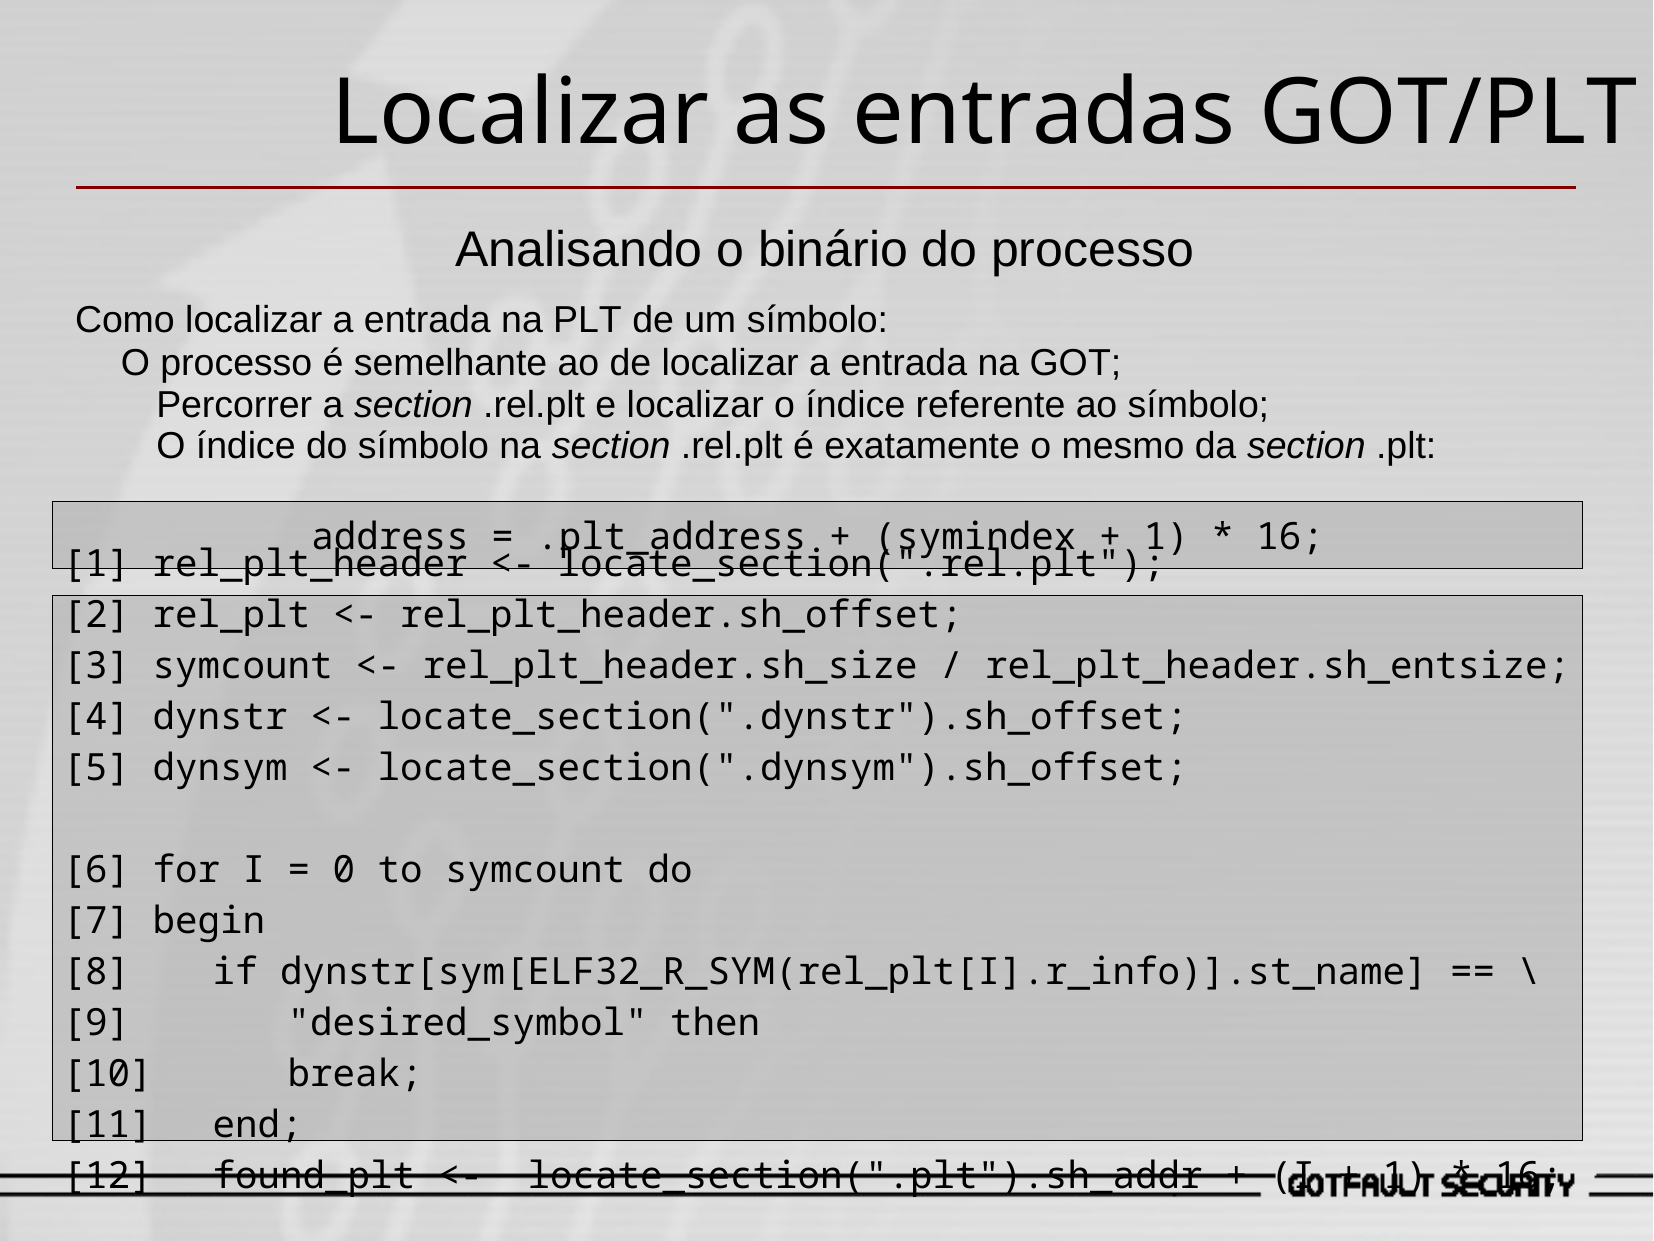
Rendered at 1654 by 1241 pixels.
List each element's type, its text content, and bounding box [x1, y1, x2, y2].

text_box Analisando o binário do processo [52, 213, 1598, 291]
picture [0, 0, 1654, 1241]
text_box Localizar as entradas GOT/PLT [15, 37, 1653, 196]
text_box address = .plt_address + (symindex + 1) * 16; [52, 501, 1583, 569]
text_box Como localizar a entrada na PLT de um símbolo: O processo é semelhante ao de localizar a entrada na GOT; Percorrer a section .rel.plt e localizar o índice referente ao símbolo; O índice do símbolo na section .rel.plt é exatamente o mesmo da section .plt: [60, 291, 1546, 495]
text_box [1] rel_plt_header <- locate_section(".rel.plt"); [2] rel_plt <- rel_plt_header.sh_offset; [3] symcount <- rel_plt_header.sh_size / rel_plt_header.sh_entsize; [4] dynstr <- locate_section(".dynstr").sh_offset; [5] dynsym <- locate_section(".dynsym").sh_offset; [6] for I = 0 to symcount do [7] begin [8] if dynstr[sym[ELF32_R_SYM(rel_plt[I].r_info)].st_name] == \ [9] "desired_symbol" then [10] break; [11] end; [12] found_plt <- locate_section(".plt").sh_addr + (I + 1) * 16; [52, 595, 1583, 1141]
